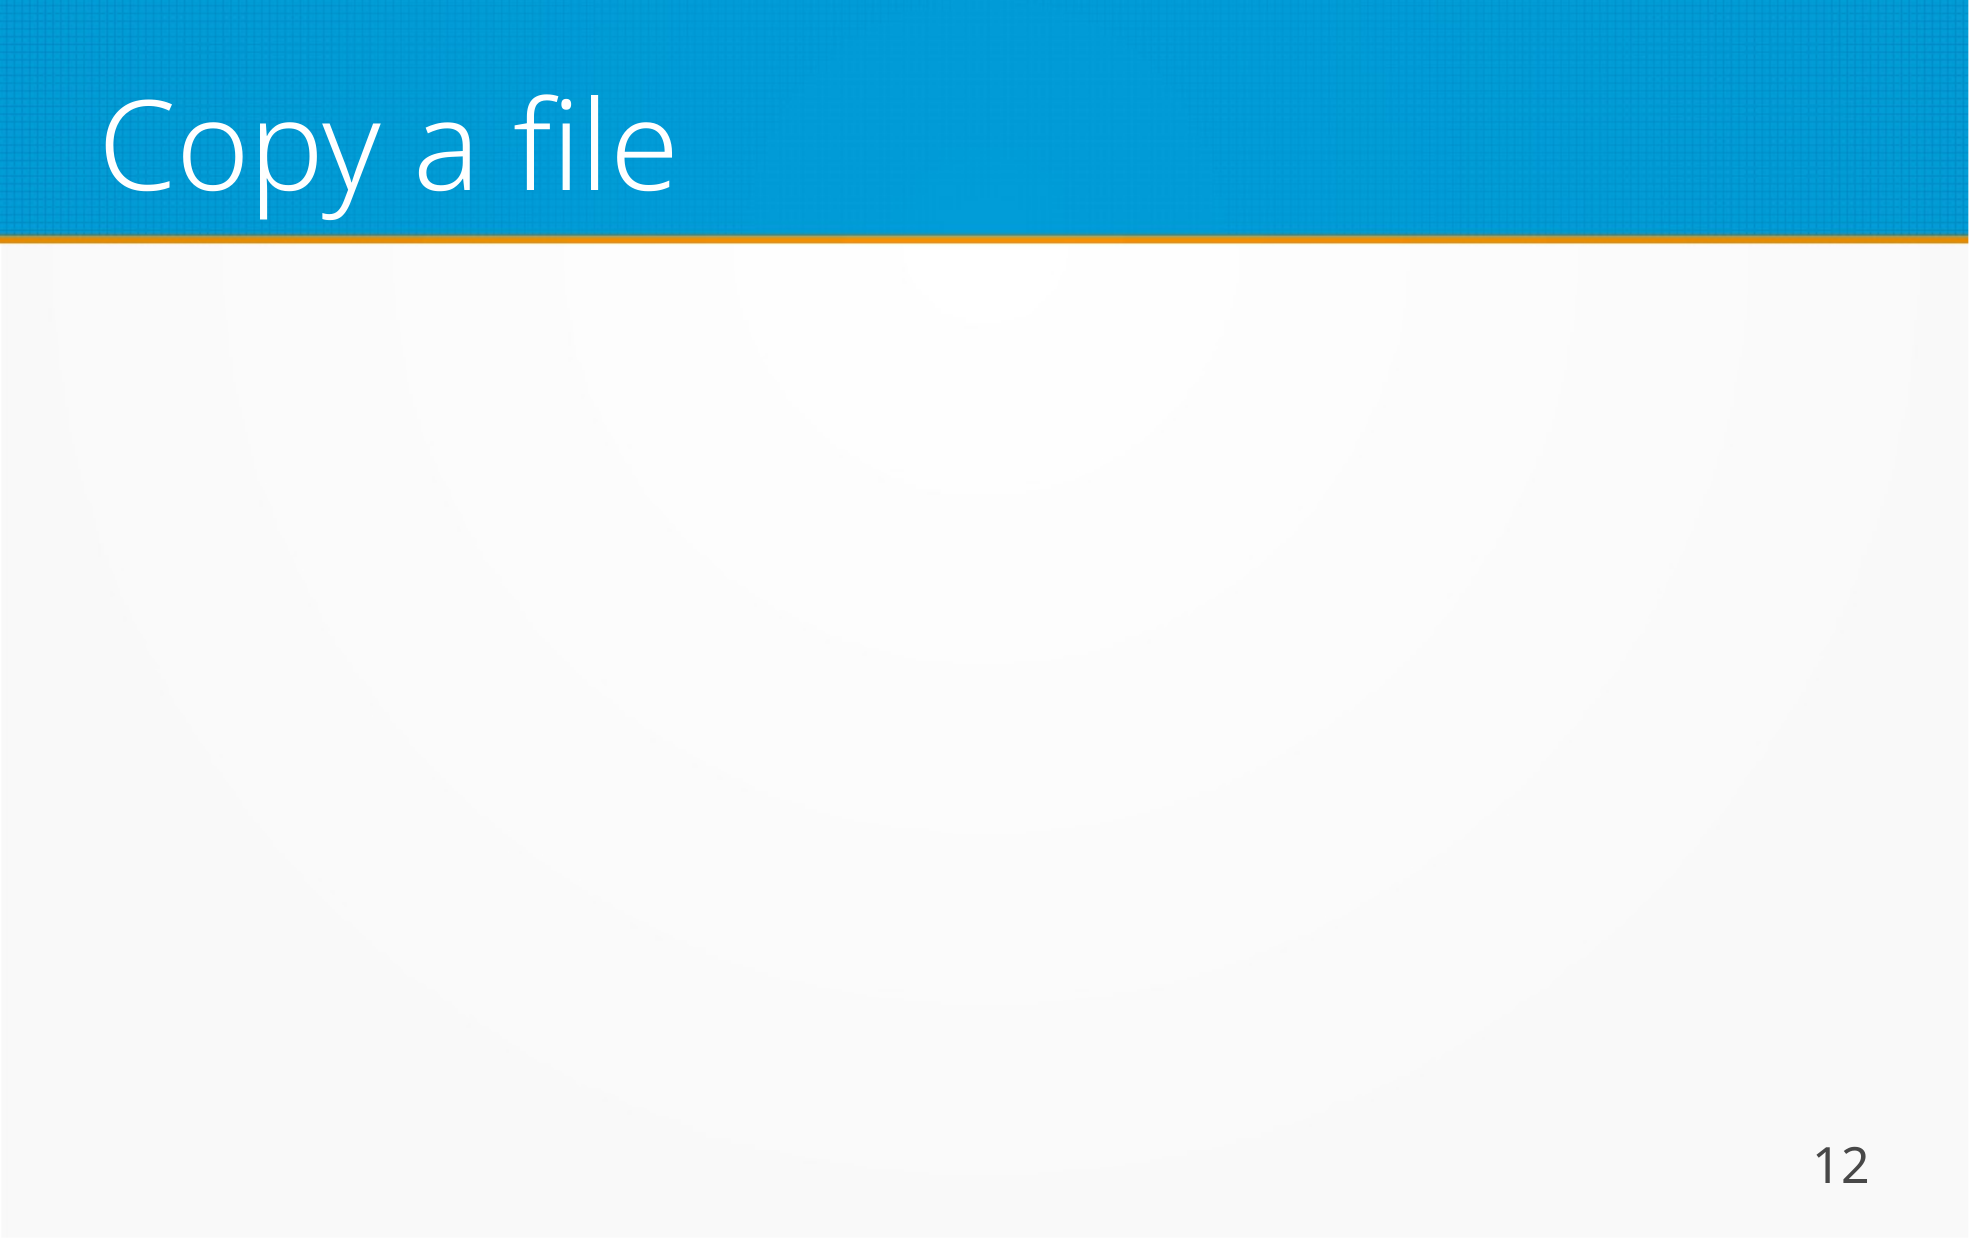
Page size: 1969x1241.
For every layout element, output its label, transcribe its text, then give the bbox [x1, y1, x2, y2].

title Copy a file [98, 19, 1870, 227]
picture [0, 233, 1969, 1241]
